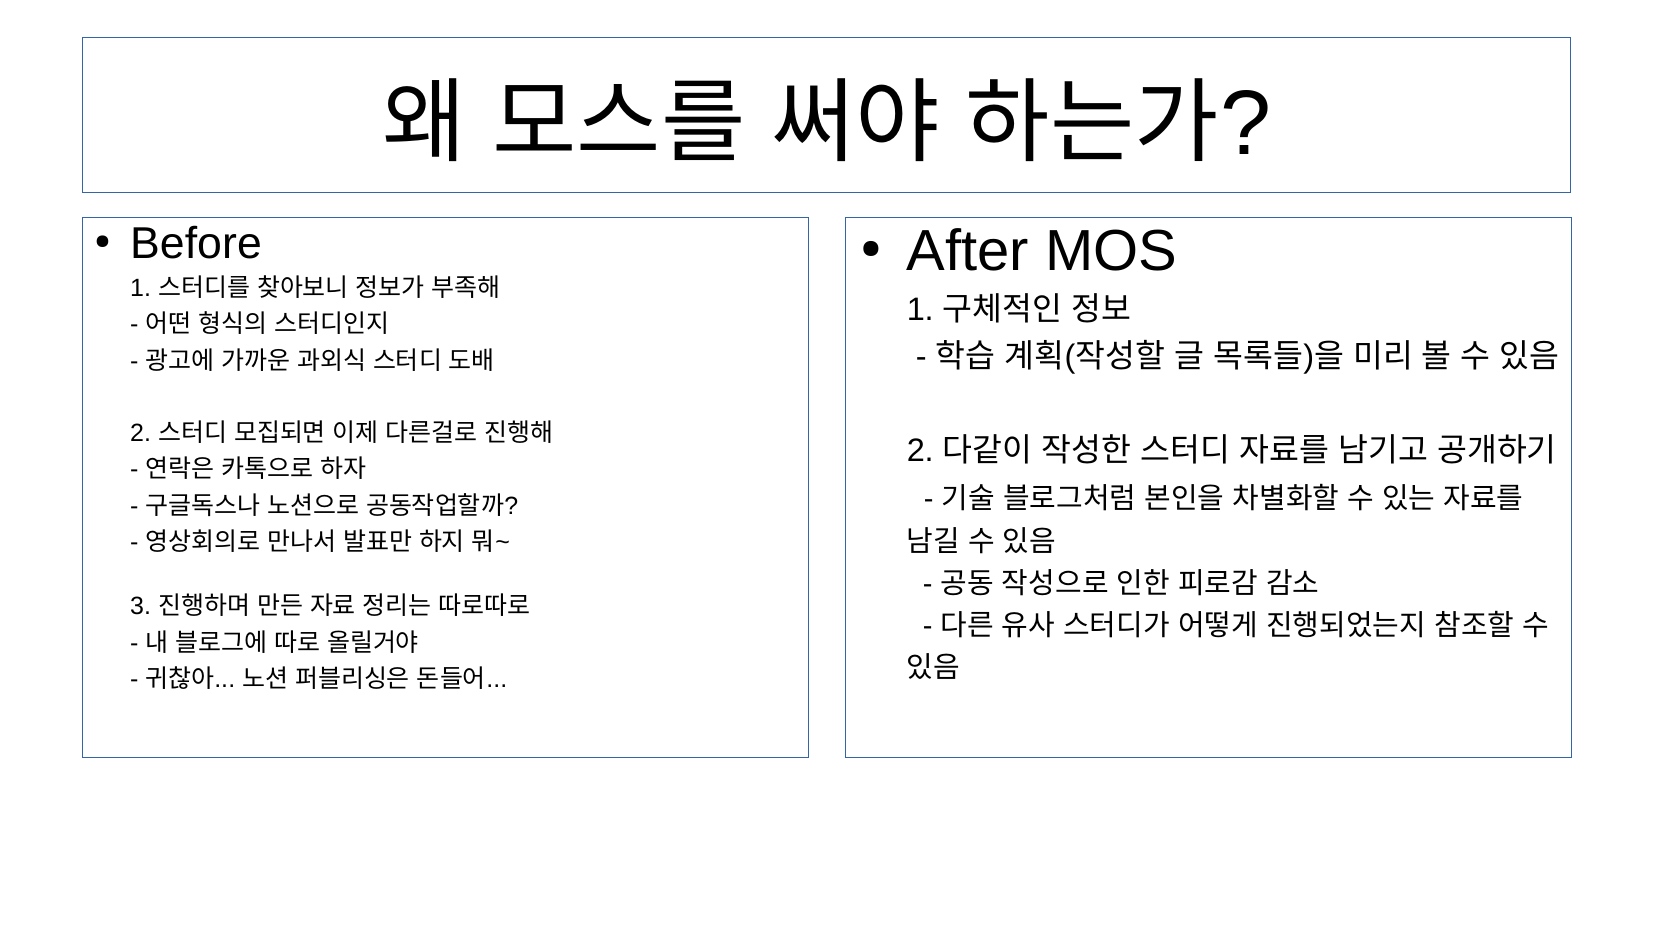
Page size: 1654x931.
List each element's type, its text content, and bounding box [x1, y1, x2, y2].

list After MOS 1. 구체적인 정보 - 학습 계획(작성할 글 목록들)을 미리 볼 수 있음 2. 다같이 작성한 스터디 자료를 남기고 공개하기 - 기술 블로그처럼 본인을 차별화할 수 있는 자료를 남길 수 있음 - 공동 작성으로 인한 피로감 감소 - 다른 유사 스터디가 어떻게 진행되었는지 참조할 수 있음 [845, 217, 1572, 758]
list Before 1. 스터디를 찾아보니 정보가 부족해 - 어떤 형식의 스터디인지 - 광고에 가까운 과외식 스터디 도배 2. 스터디 모집되면 이제 다른걸로 진행해 - 연락은 카톡으로 하자 - 구글독스나 노션으로 공동작업할까? - 영상회의로 만나서 발표만 하지 뭐~ 3. 진행하며 만든 자료 정리는 따로따로 - 내 블로그에 따로 올릴거야 - 귀찮아... 노션 퍼블리싱은 돈들어... [82, 217, 809, 758]
title 왜 모스를 써야 하는가? [82, 37, 1571, 193]
